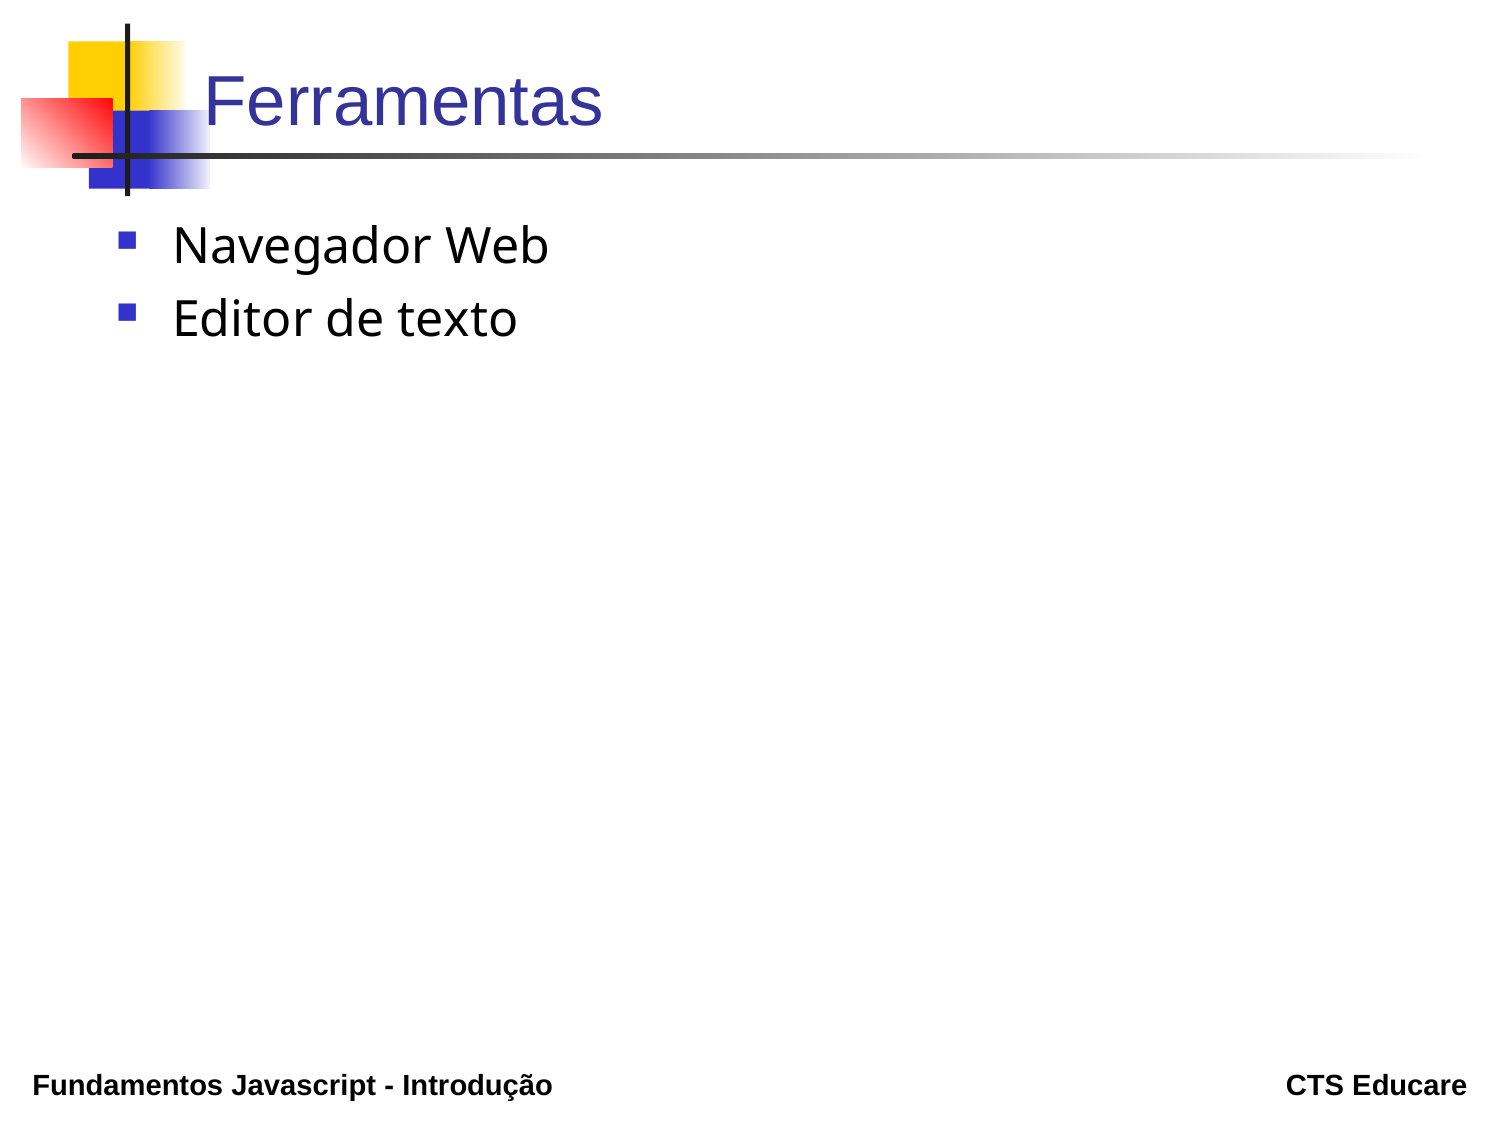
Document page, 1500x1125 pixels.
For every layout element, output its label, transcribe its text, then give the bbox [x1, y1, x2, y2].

list Navegador Web Editor de texto [100, 206, 1447, 1024]
title Ferramentas [188, 46, 1468, 149]
